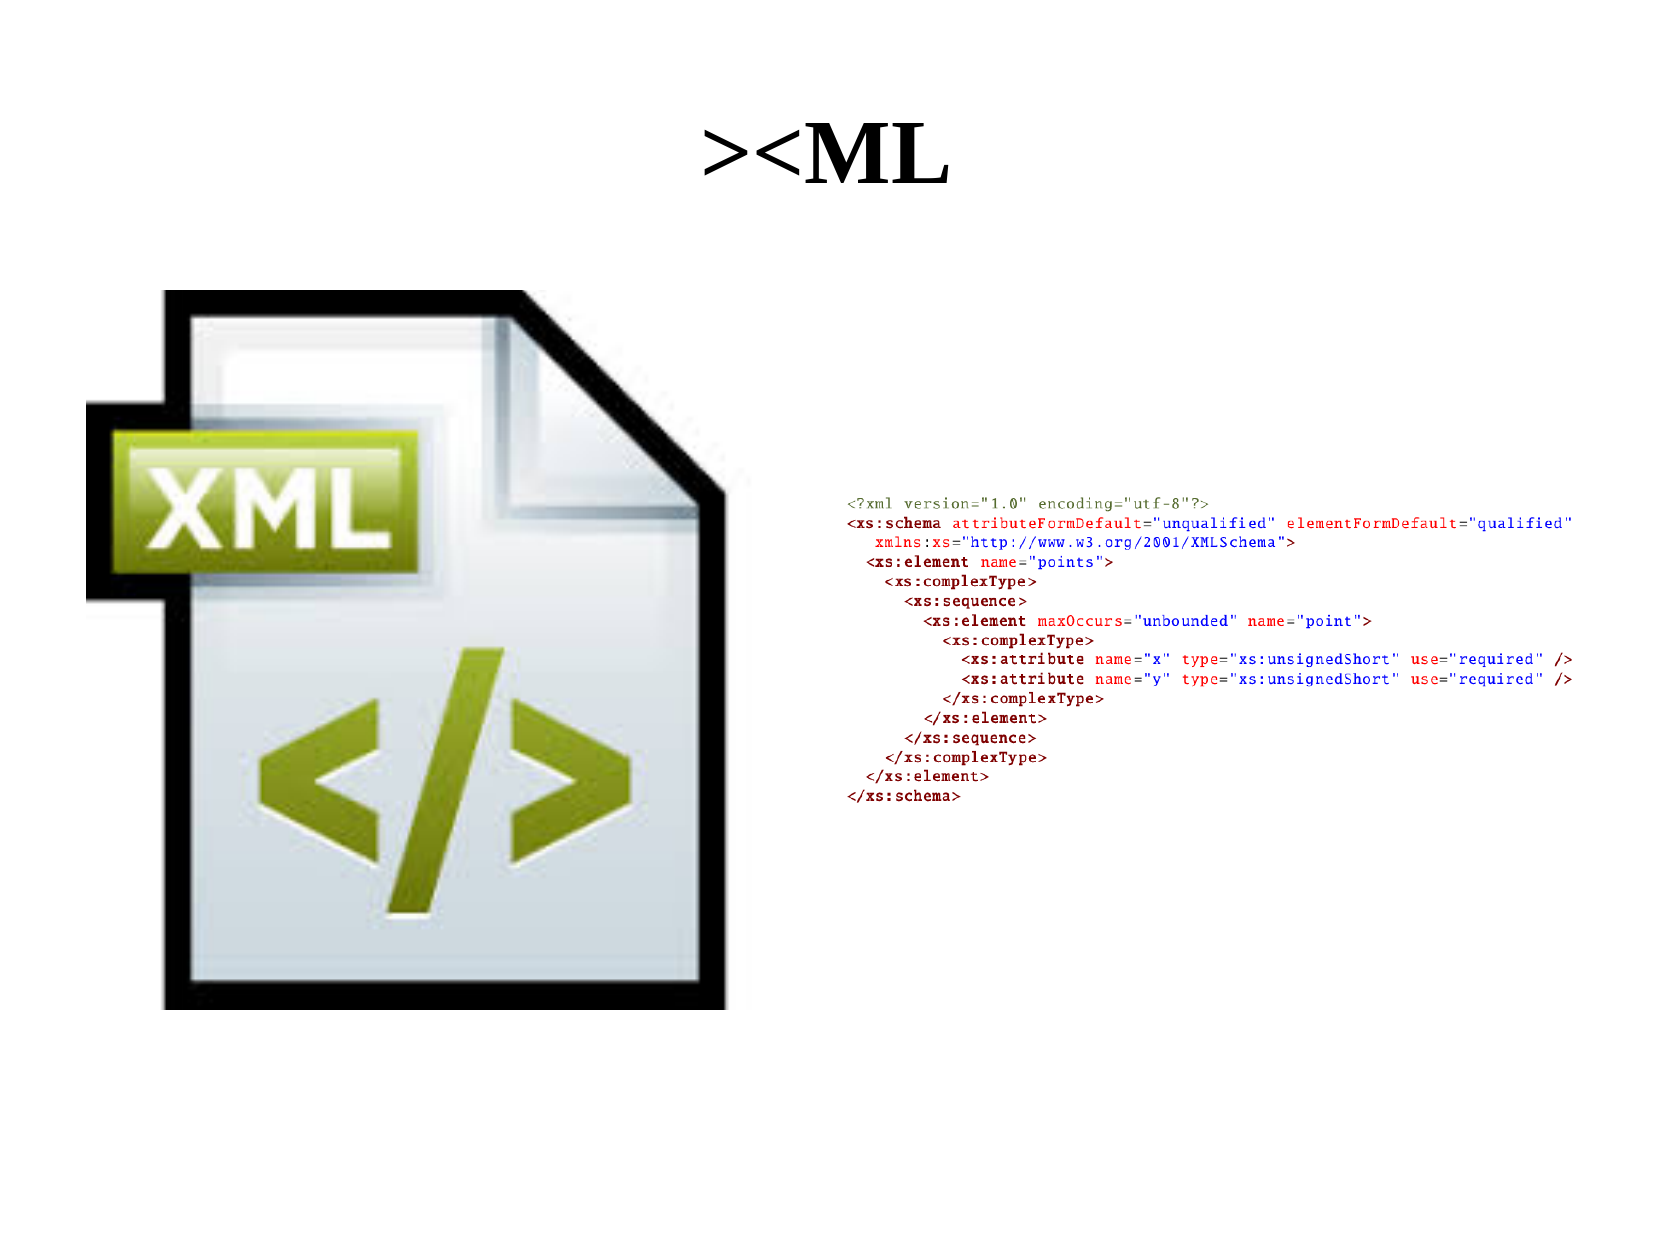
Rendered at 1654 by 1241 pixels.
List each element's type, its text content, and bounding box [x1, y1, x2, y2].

picture [845, 497, 1572, 803]
picture [86, 290, 806, 1010]
title ><ML [82, 49, 1571, 257]
